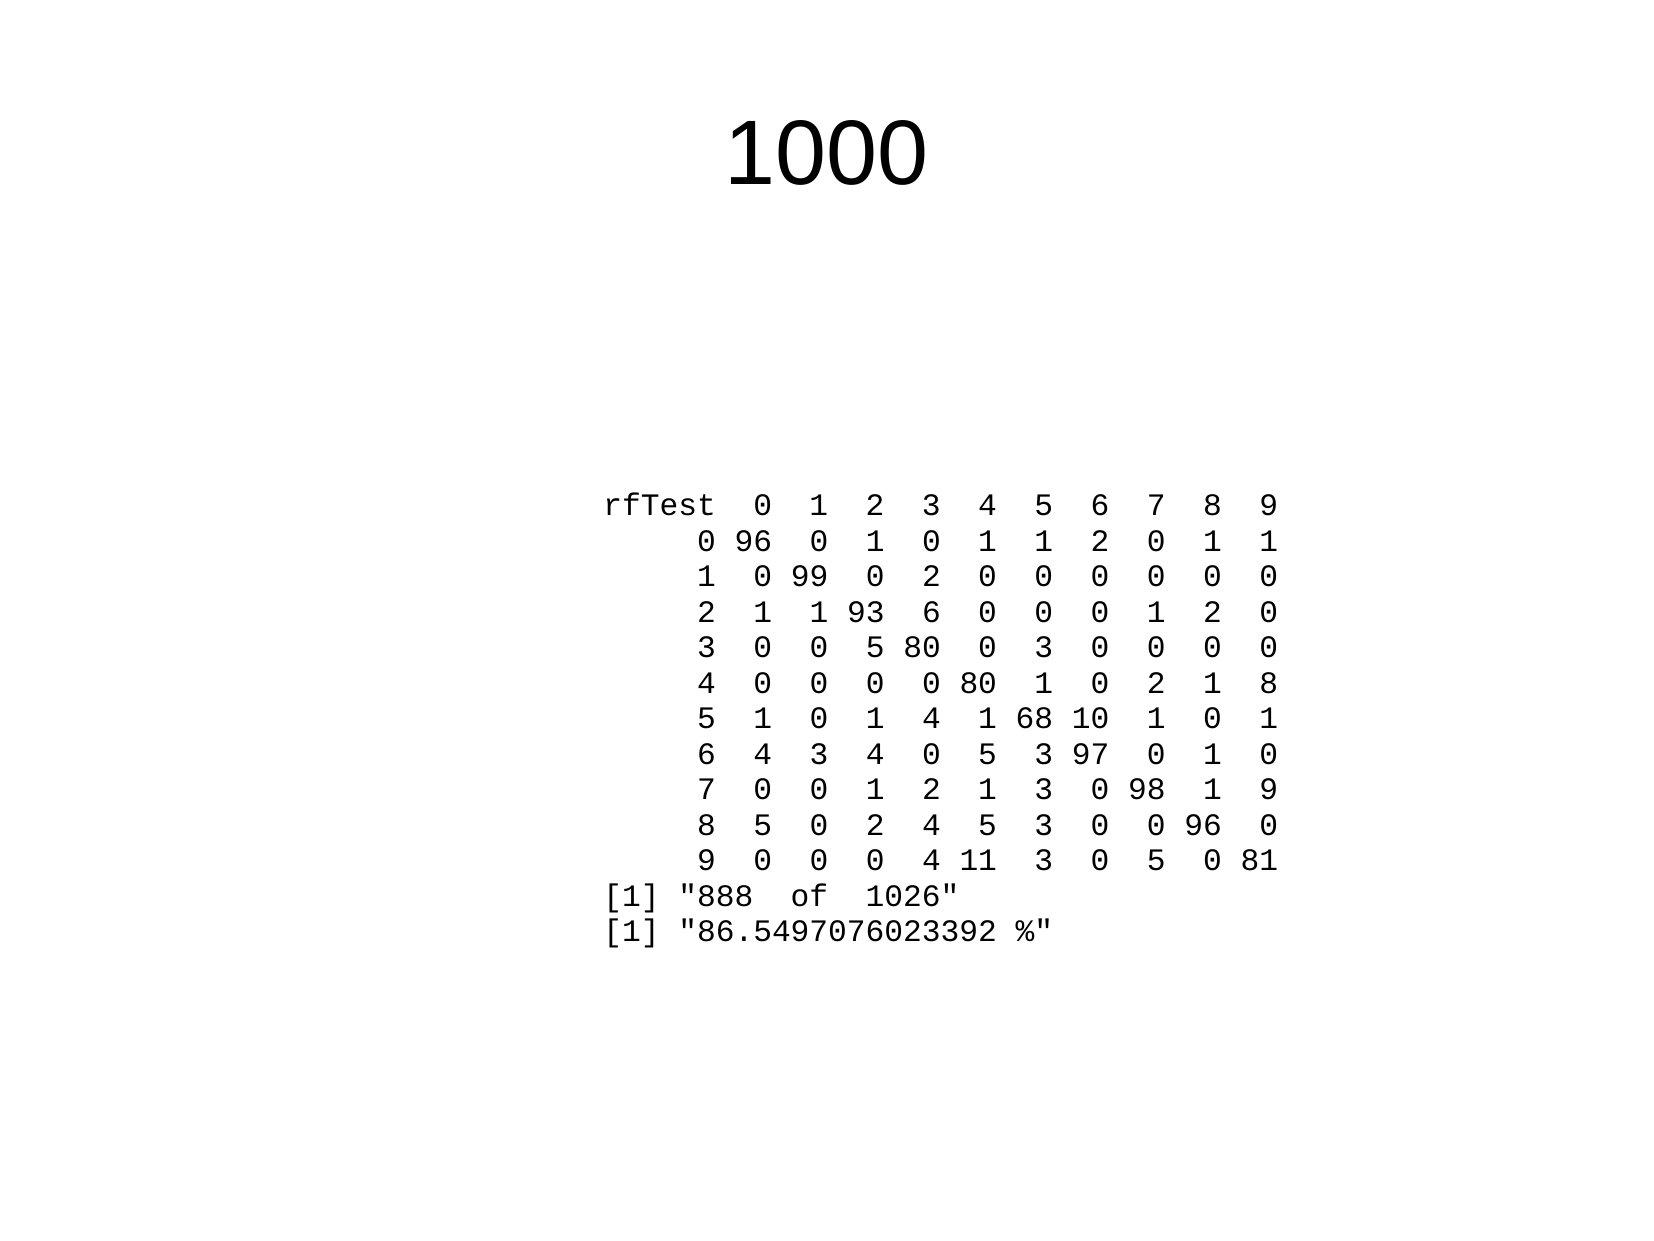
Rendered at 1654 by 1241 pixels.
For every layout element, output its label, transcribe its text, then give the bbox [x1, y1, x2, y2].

text_box rfTest 0 1 2 3 4 5 6 7 8 9 0 96 0 1 0 1 1 2 0 1 1 1 0 99 0 2 0 0 0 0 0 0 2 1 1 93 6 0 0 0 1 2 0 3 0 0 5 80 0 3 0 0 0 0 4 0 0 0 0 80 1 0 2 1 8 5 1 0 1 4 1 68 10 1 0 1 6 4 3 4 0 5 3 97 0 1 0 7 0 0 1 2 1 3 0 98 1 9 8 5 0 2 4 5 3 0 0 96 0 9 0 0 0 4 11 3 0 5 0 81 [1] "888 of 1026" [1] "86.5497076023392 %" [588, 446, 1471, 963]
title 1000 [82, 49, 1571, 257]
